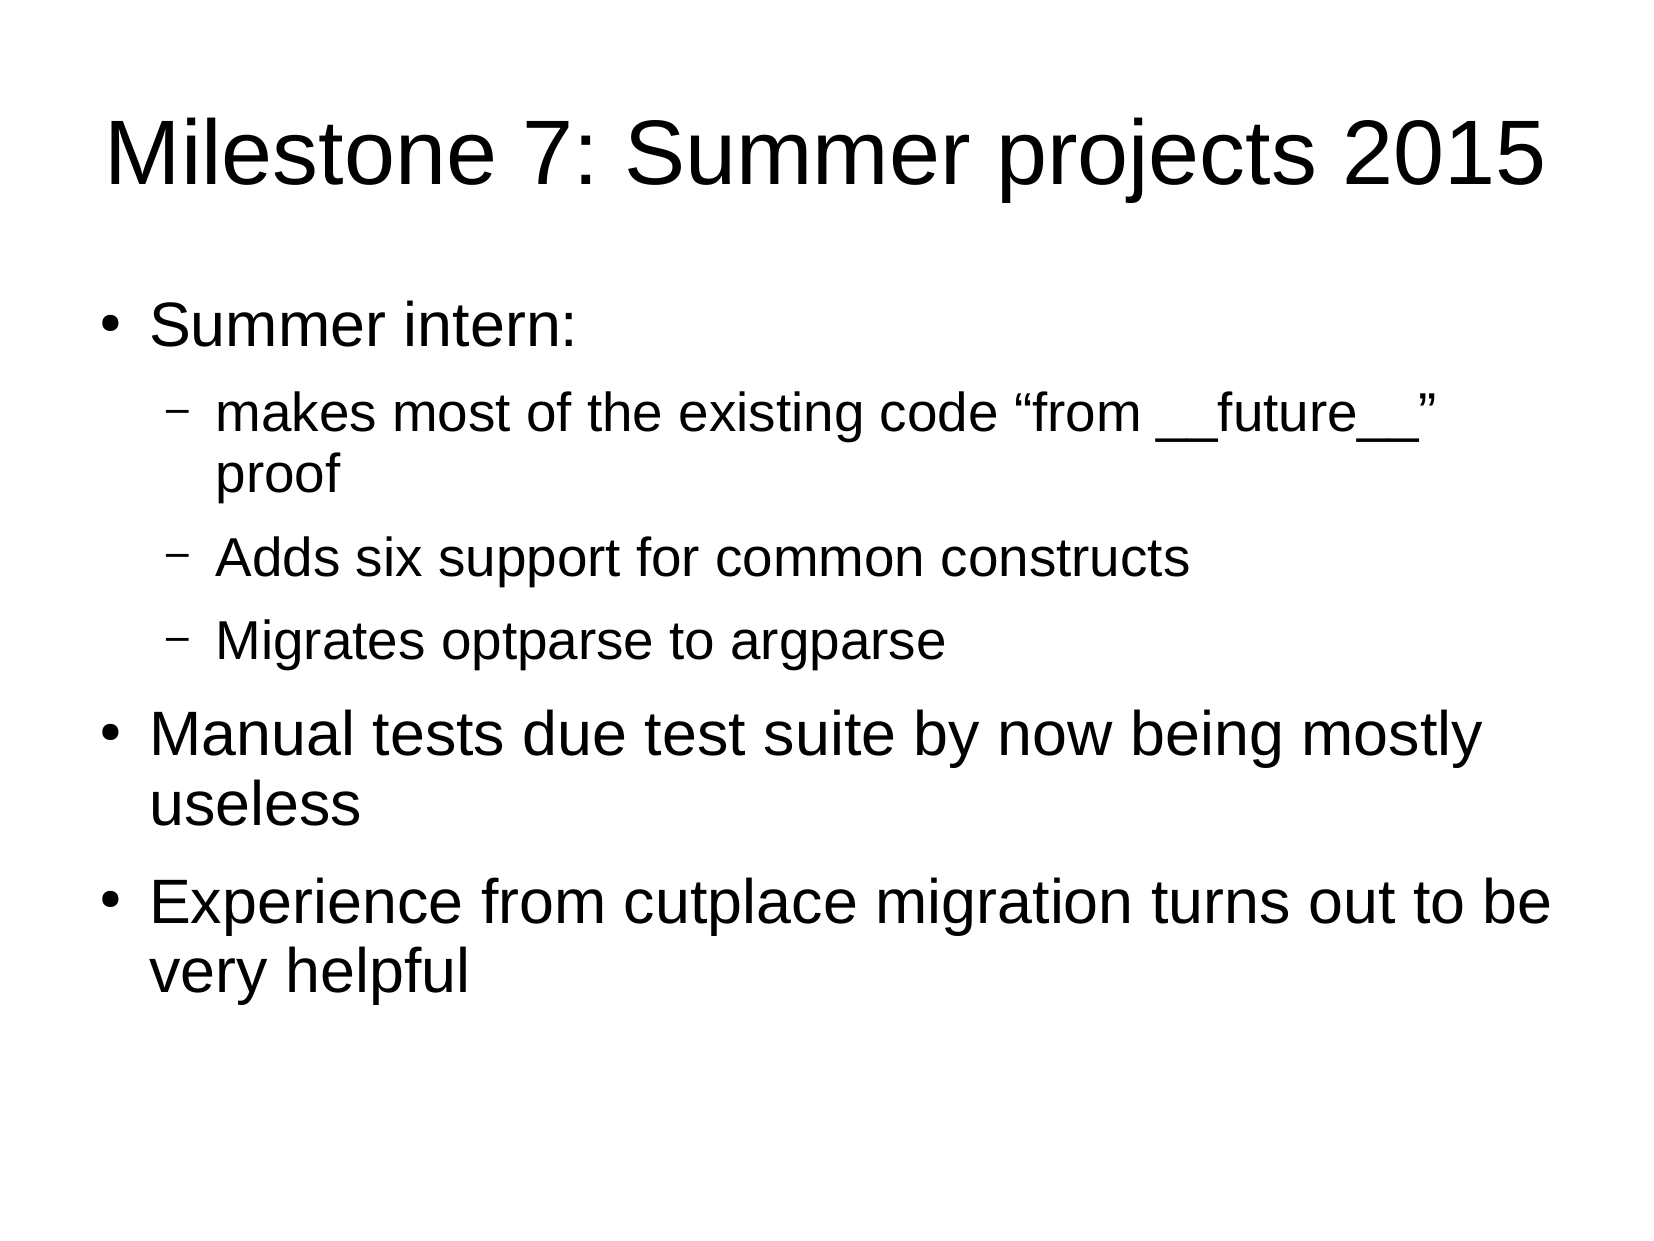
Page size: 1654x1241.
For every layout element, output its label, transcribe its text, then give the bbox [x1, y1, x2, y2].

list Summer intern: makes most of the existing code “from __future__” proof Adds six support for common constructs Migrates optparse to argparse Manual tests due test suite by now being mostly useless Experience from cutplace migration turns out to be very helpful [82, 290, 1571, 1010]
title Milestone 7: Summer projects 2015 [82, 49, 1571, 257]
